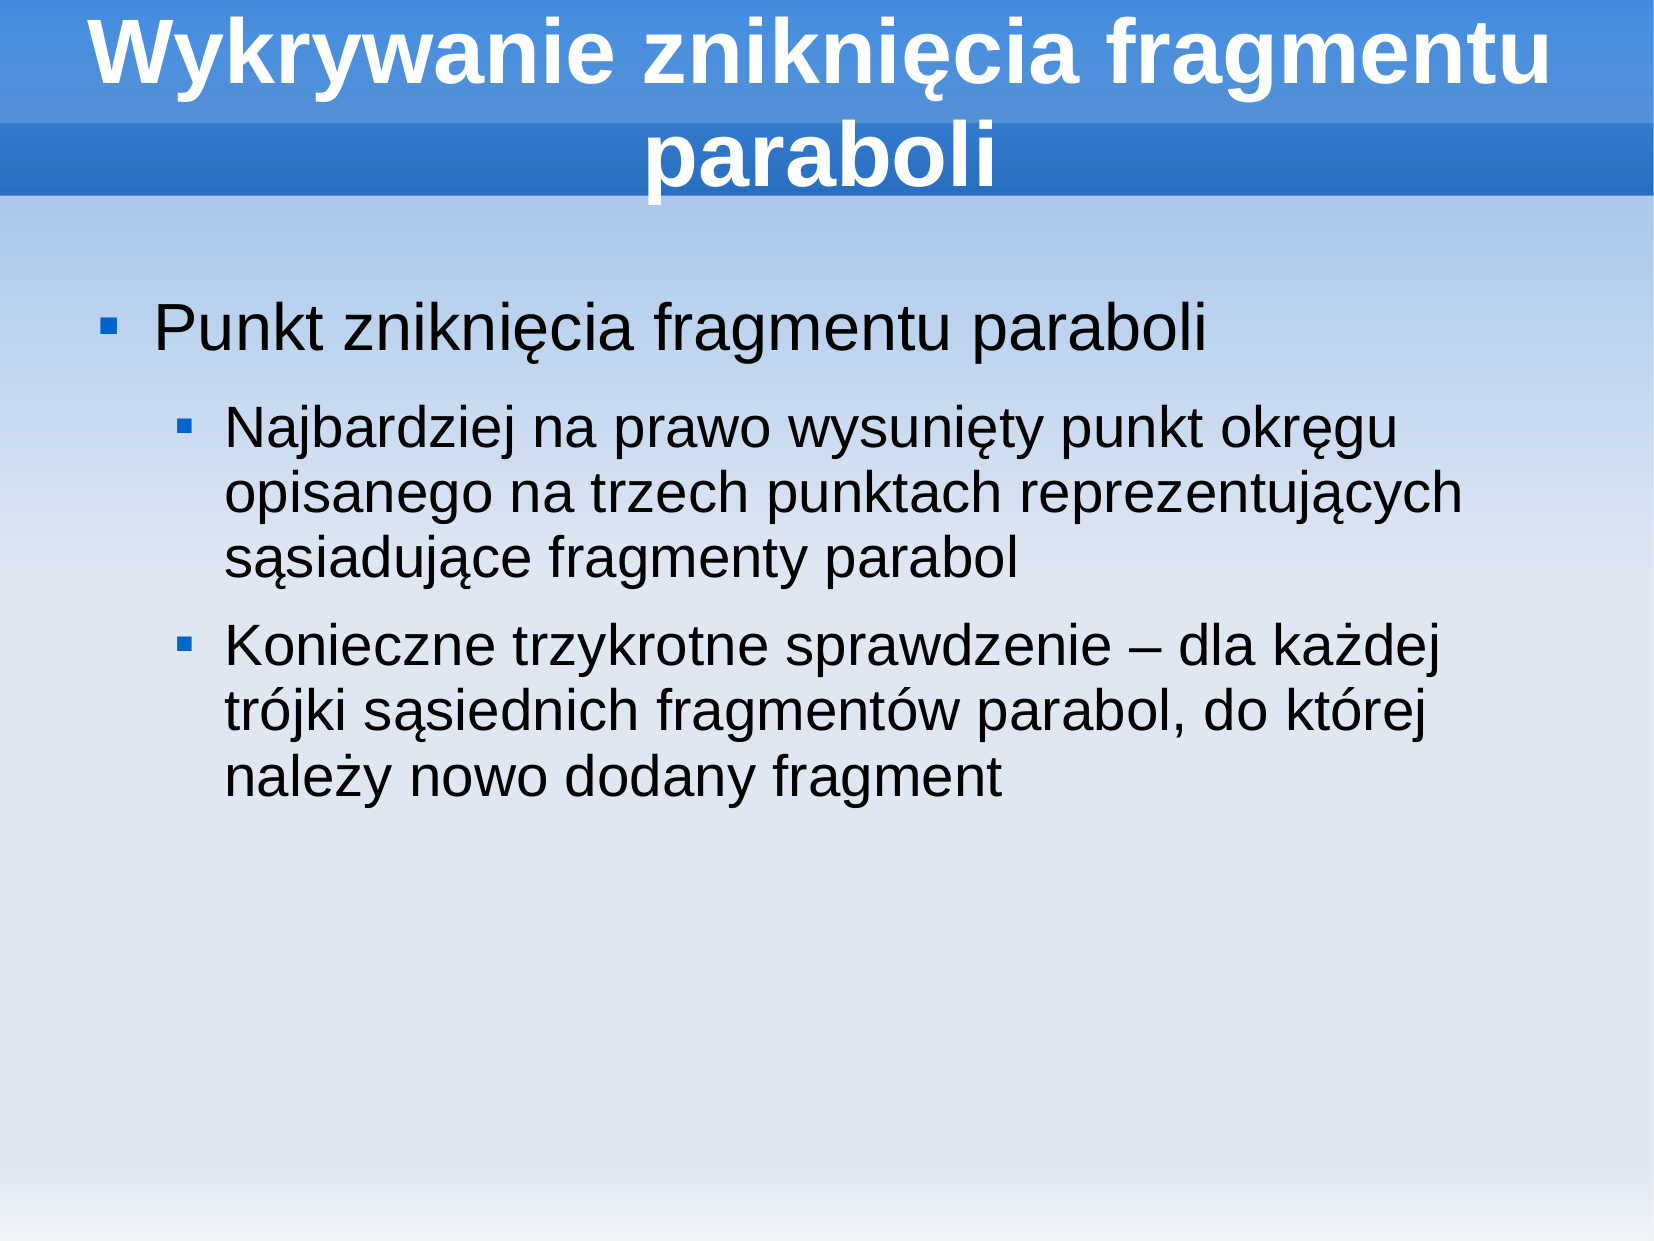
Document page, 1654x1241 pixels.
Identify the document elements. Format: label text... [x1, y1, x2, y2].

list Punkt zniknięcia fragmentu paraboli Najbardziej na prawo wysunięty punkt okręgu opisanego na trzech punktach reprezentujących sąsiadujące fragmenty parabol Konieczne trzykrotne sprawdzenie – dla każdej trójki sąsiednich fragmentów parabol, do której należy nowo dodany fragment [82, 290, 1571, 1109]
picture [0, 0, 1654, 1241]
title Wykrywanie zniknięcia fragmentu paraboli [76, 0, 1565, 208]
